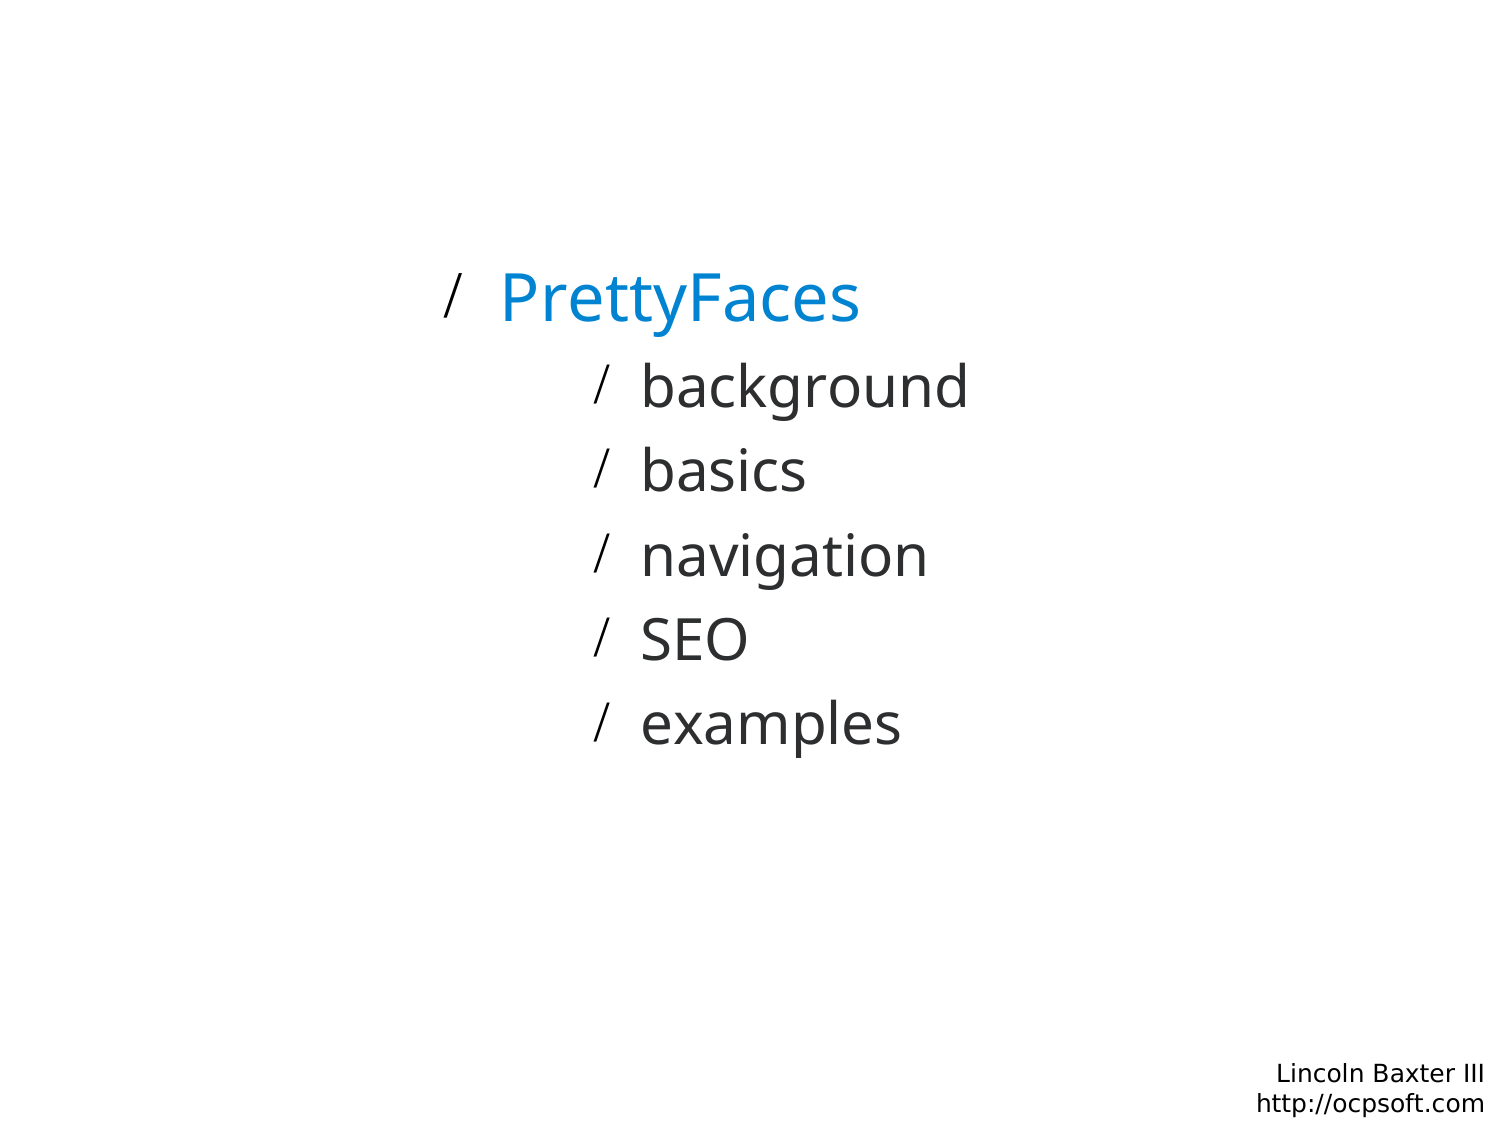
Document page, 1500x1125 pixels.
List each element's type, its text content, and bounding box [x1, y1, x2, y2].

list PrettyFaces background basics navigation SEO examples [428, 149, 1088, 893]
